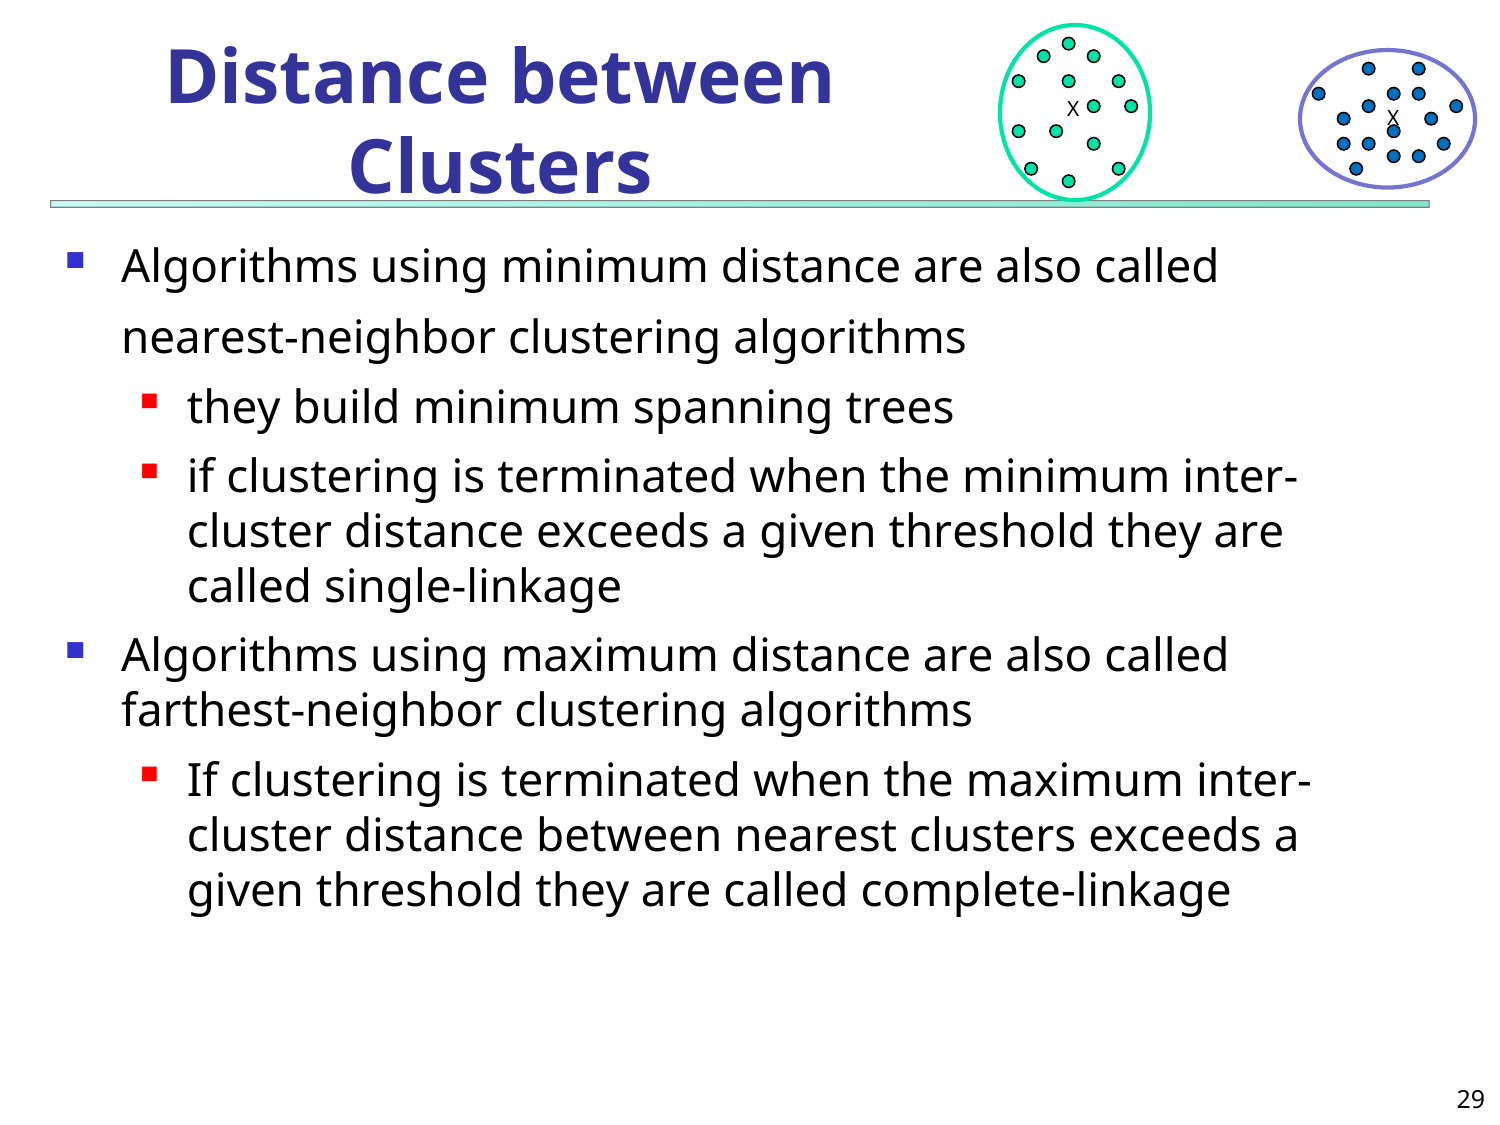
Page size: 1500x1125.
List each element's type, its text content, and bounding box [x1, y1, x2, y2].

text_box [1003, 28, 1147, 197]
text_box X [1067, 110, 1075, 128]
text_box X [1387, 97, 1395, 124]
title Distance between Clusters [24, 21, 975, 217]
text_box X [1067, 87, 1075, 115]
text_box X [1387, 119, 1395, 138]
text_box [1299, 50, 1476, 188]
text_box 18 [1187, 1062, 1500, 1125]
list Algorithms using minimum distance are also called nearest-neighbor clustering algorithms they build minimum spanning trees if clustering is terminated when the minimum inter-cluster distance exceeds a given threshold they are called single-linkage Algorithms using maximum distance are also called farthest-neighbor clustering algorithms If clustering is terminated when the maximum inter-cluster distance between nearest clusters exceeds a given threshold they are called complete-linkage [49, 212, 1425, 1063]
